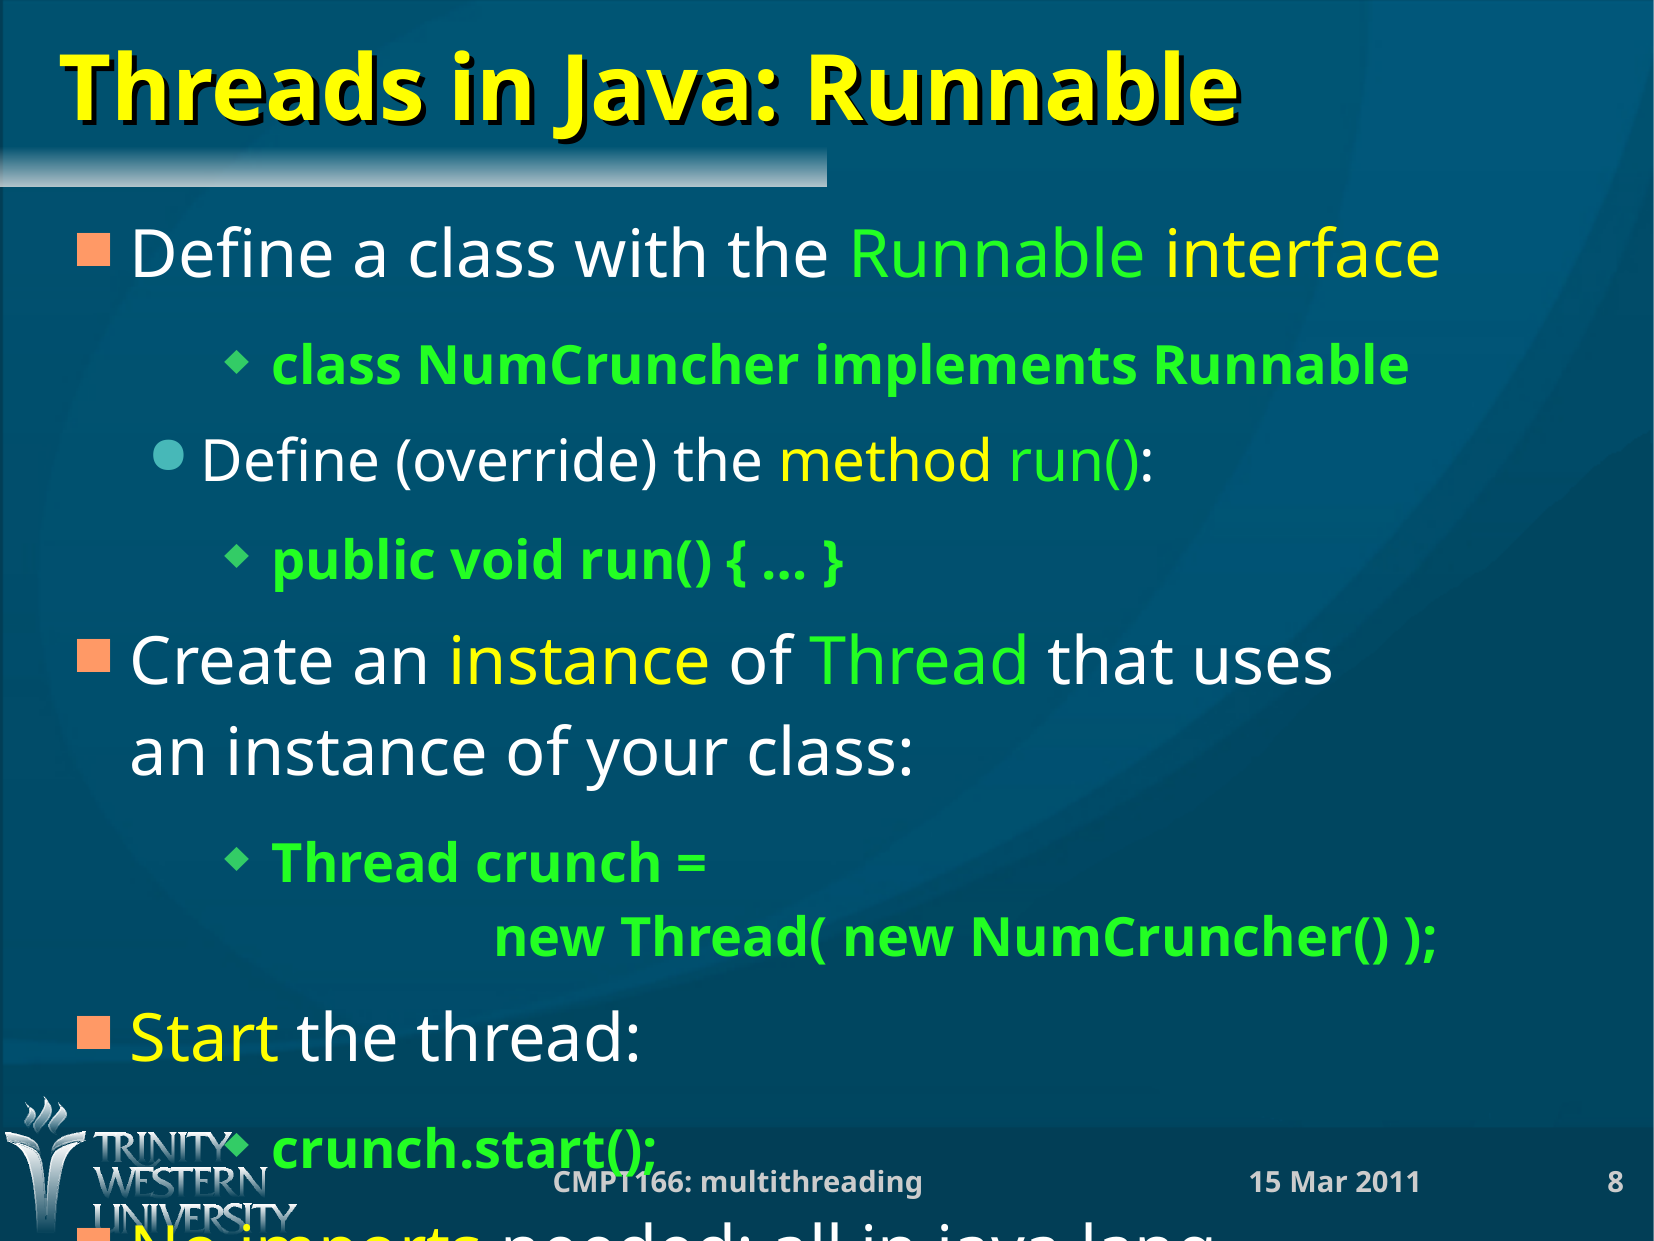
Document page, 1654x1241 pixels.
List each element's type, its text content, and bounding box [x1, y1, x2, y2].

picture [38, 1227, 54, 1232]
title Threads in Java: Runnable [59, 19, 1595, 148]
list Define a class with the Runnable interface class NumCruncher implements Runnable Define (override) the method run(): public void run() { … } Create an instance of Thread that uses an instance of your class: Thread crunch = new Thread( new NumCruncher() ); Start the thread: crunch.start(); No imports needed: all in java.lang [59, 206, 1625, 1162]
